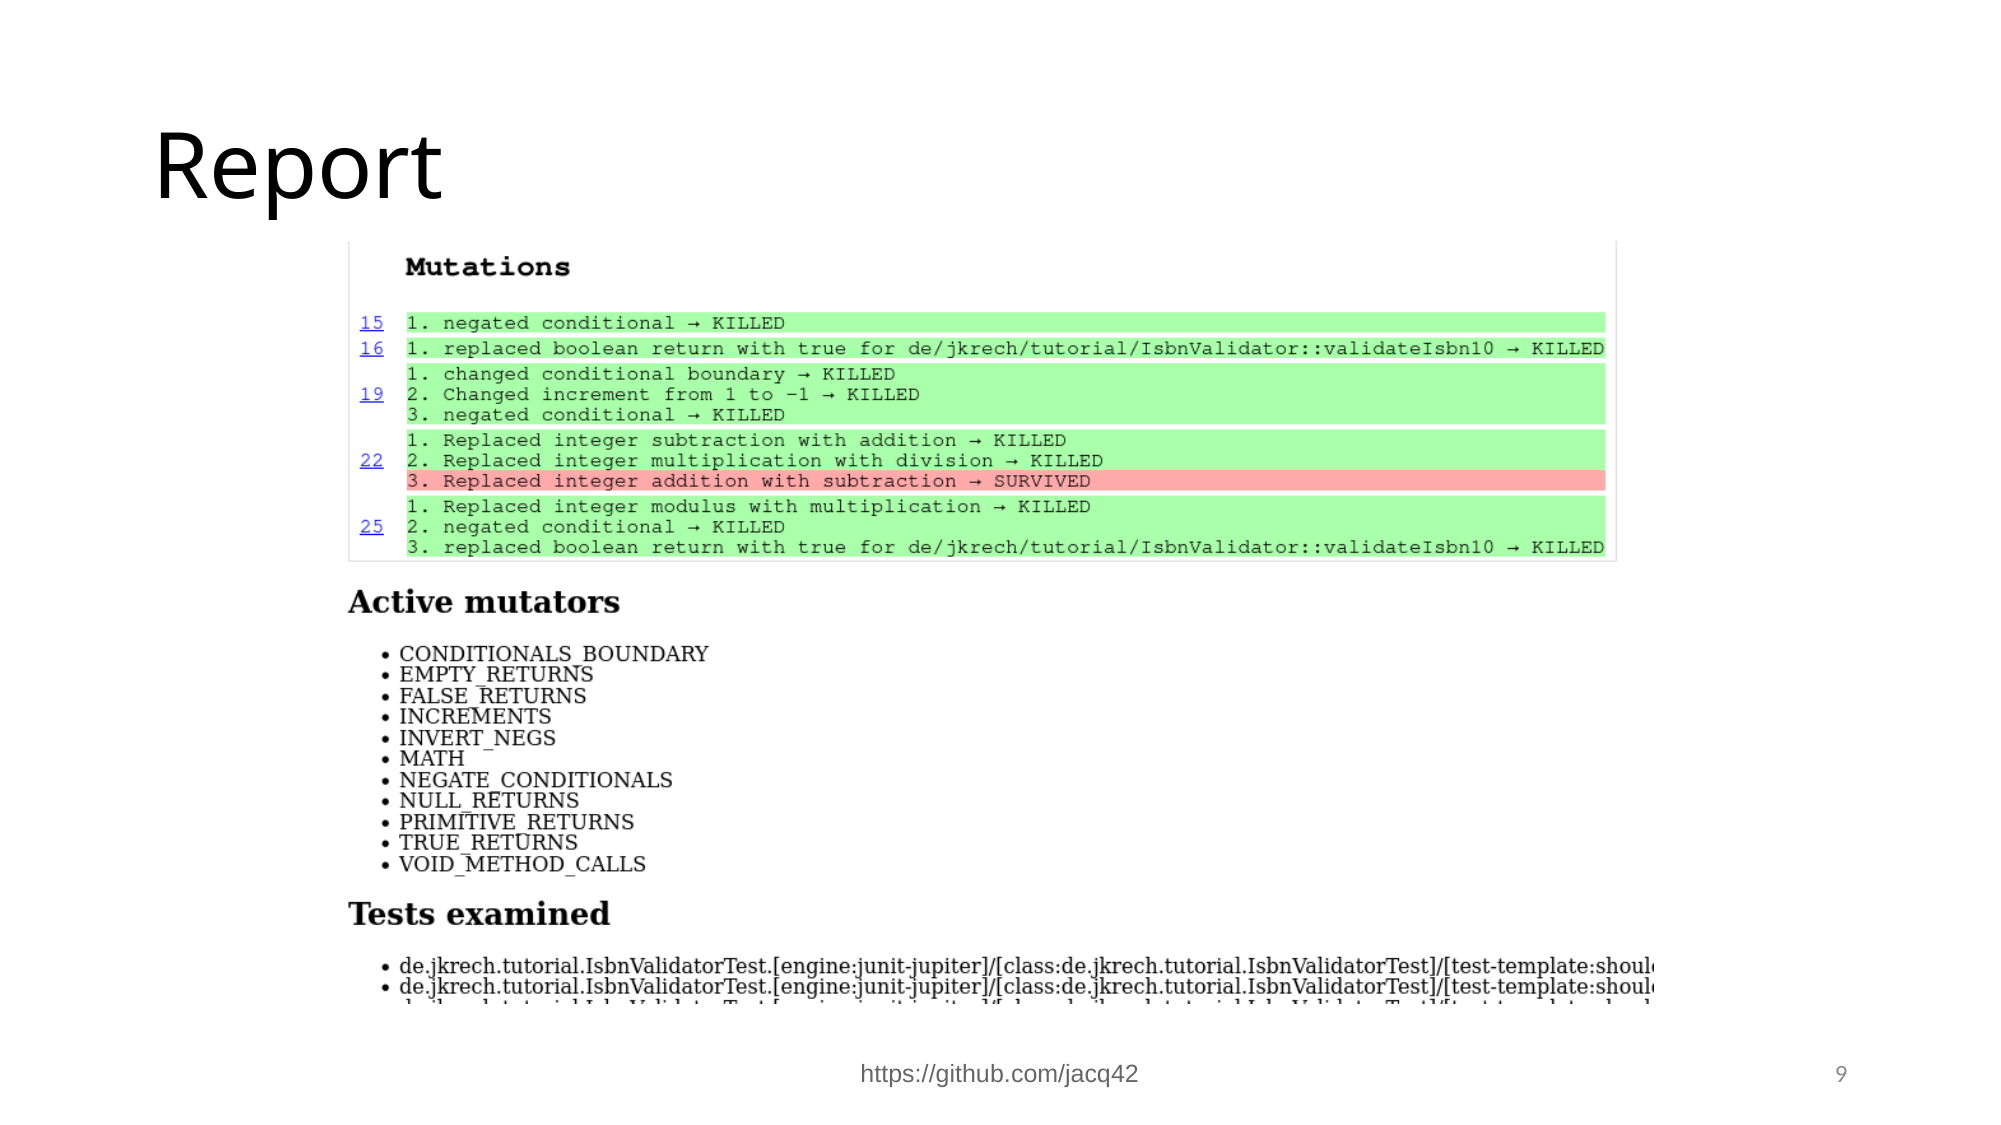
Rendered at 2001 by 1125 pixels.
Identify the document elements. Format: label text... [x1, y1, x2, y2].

picture [342, 241, 1654, 1004]
title Report [137, 59, 1863, 278]
